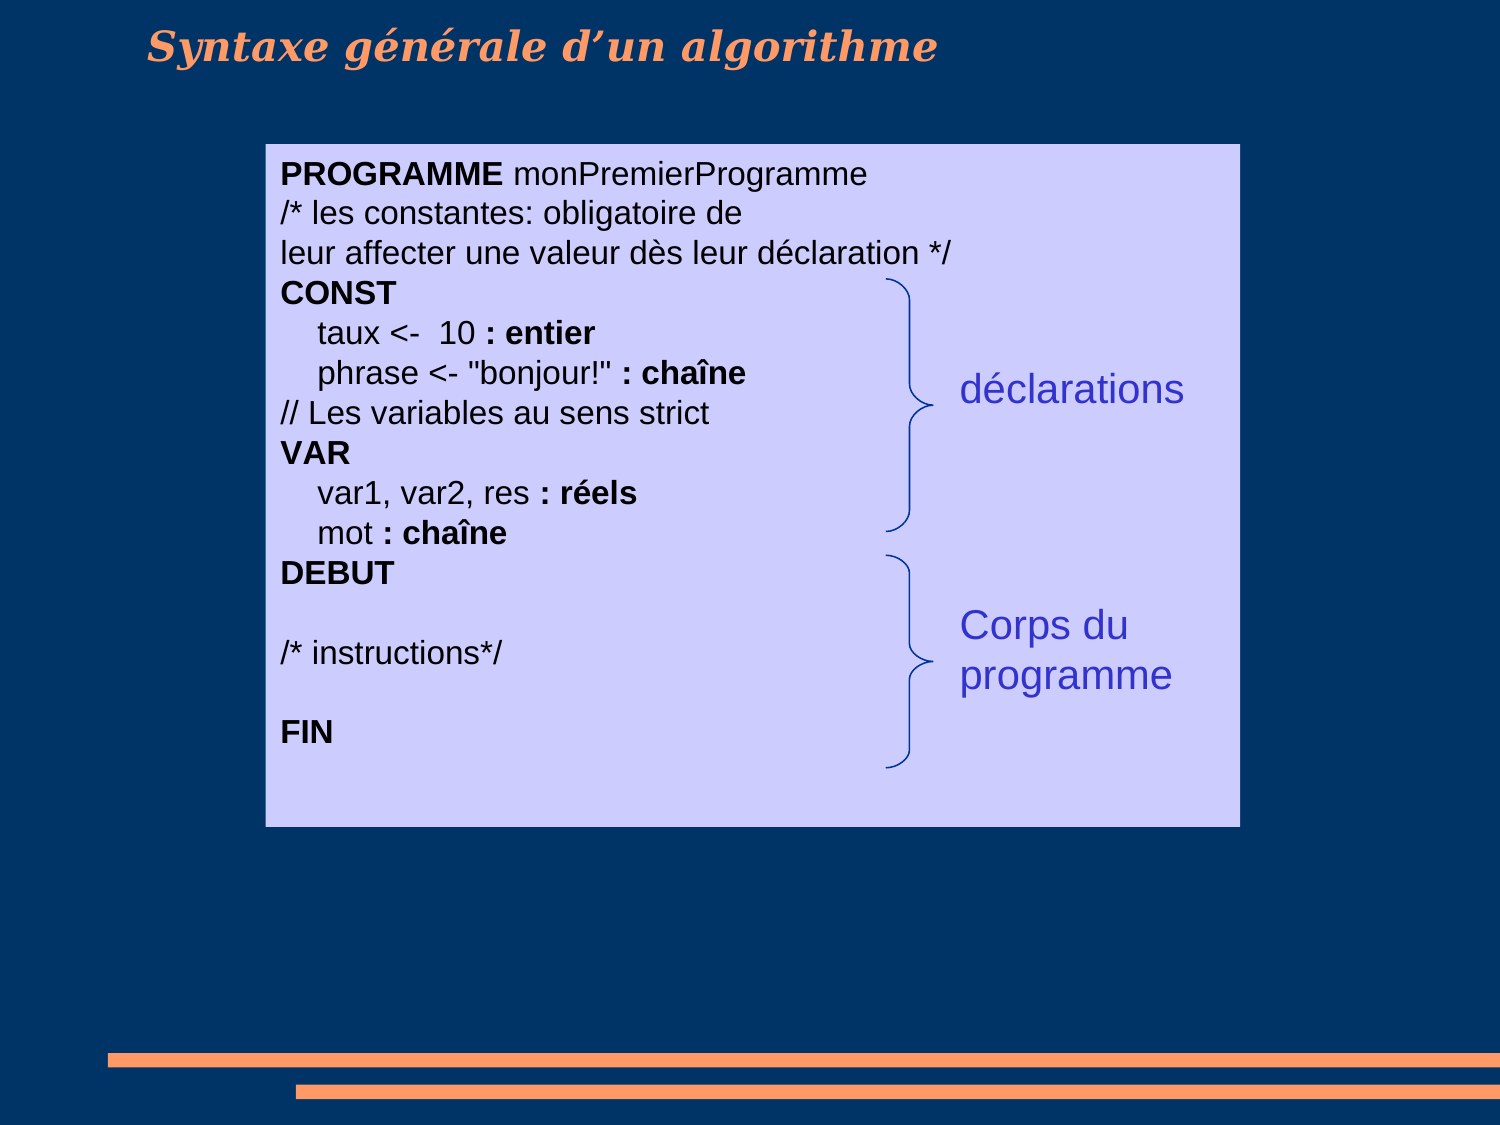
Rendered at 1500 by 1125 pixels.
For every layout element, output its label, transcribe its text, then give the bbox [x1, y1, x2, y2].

title Syntaxe générale d’un algorithme [112, 0, 1388, 91]
text_box PROGRAMME monPremierProgramme /* les constantes: obligatoire de leur affecter une valeur dès leur déclaration */ CONST taux <- 10 : entier phrase <- "bonjour!" : chaîne // Les variables au sens strict VAR var1, var2, res : réels mot : chaîne DEBUT /* instructions*/ FIN [265, 144, 1241, 827]
text_box déclarations [944, 354, 1205, 420]
text_box Corps du programme [944, 590, 1205, 707]
